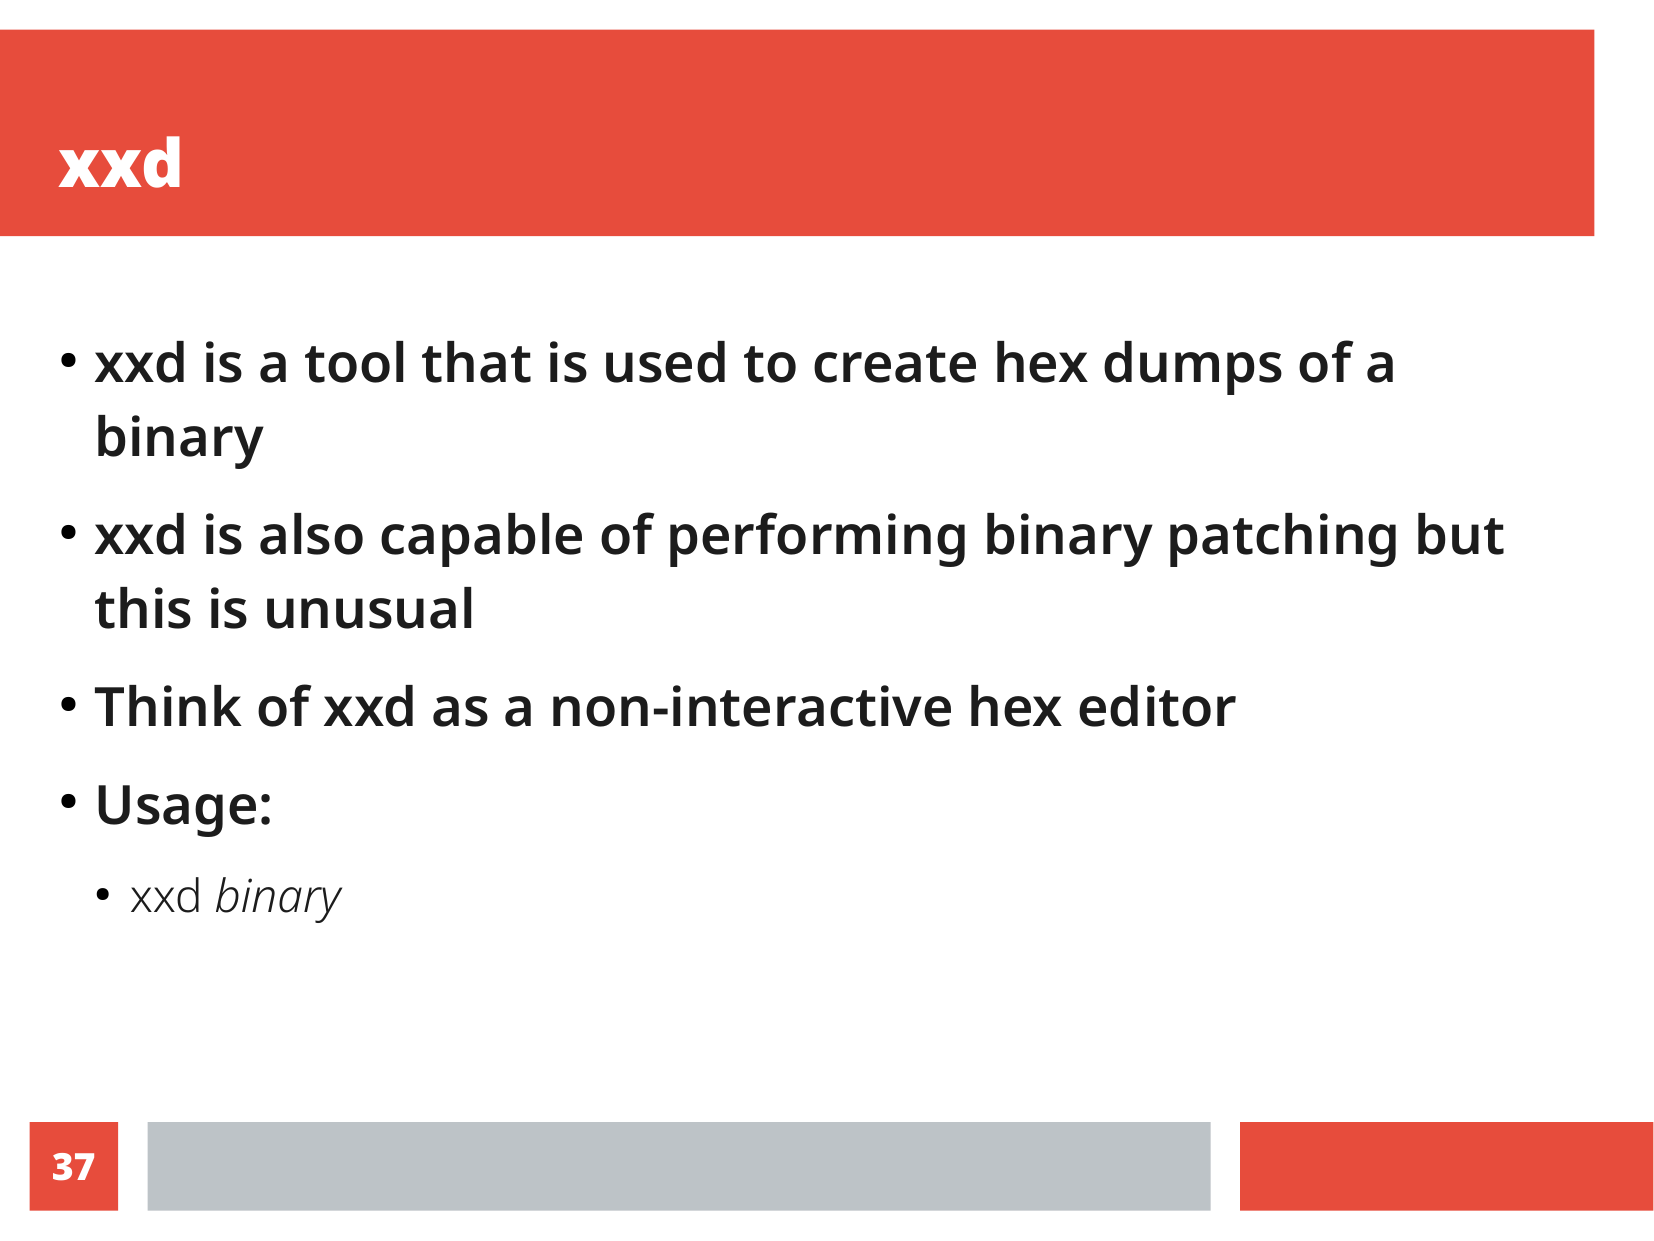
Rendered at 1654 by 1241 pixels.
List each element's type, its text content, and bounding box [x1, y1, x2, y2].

list xxd is a tool that is used to create hex dumps of a binary xxd is also capable of performing binary patching but this is unusual Think of xxd as a non-interactive hex editor Usage: xxd binary [59, 324, 1565, 1093]
title xxd [59, 59, 1595, 207]
